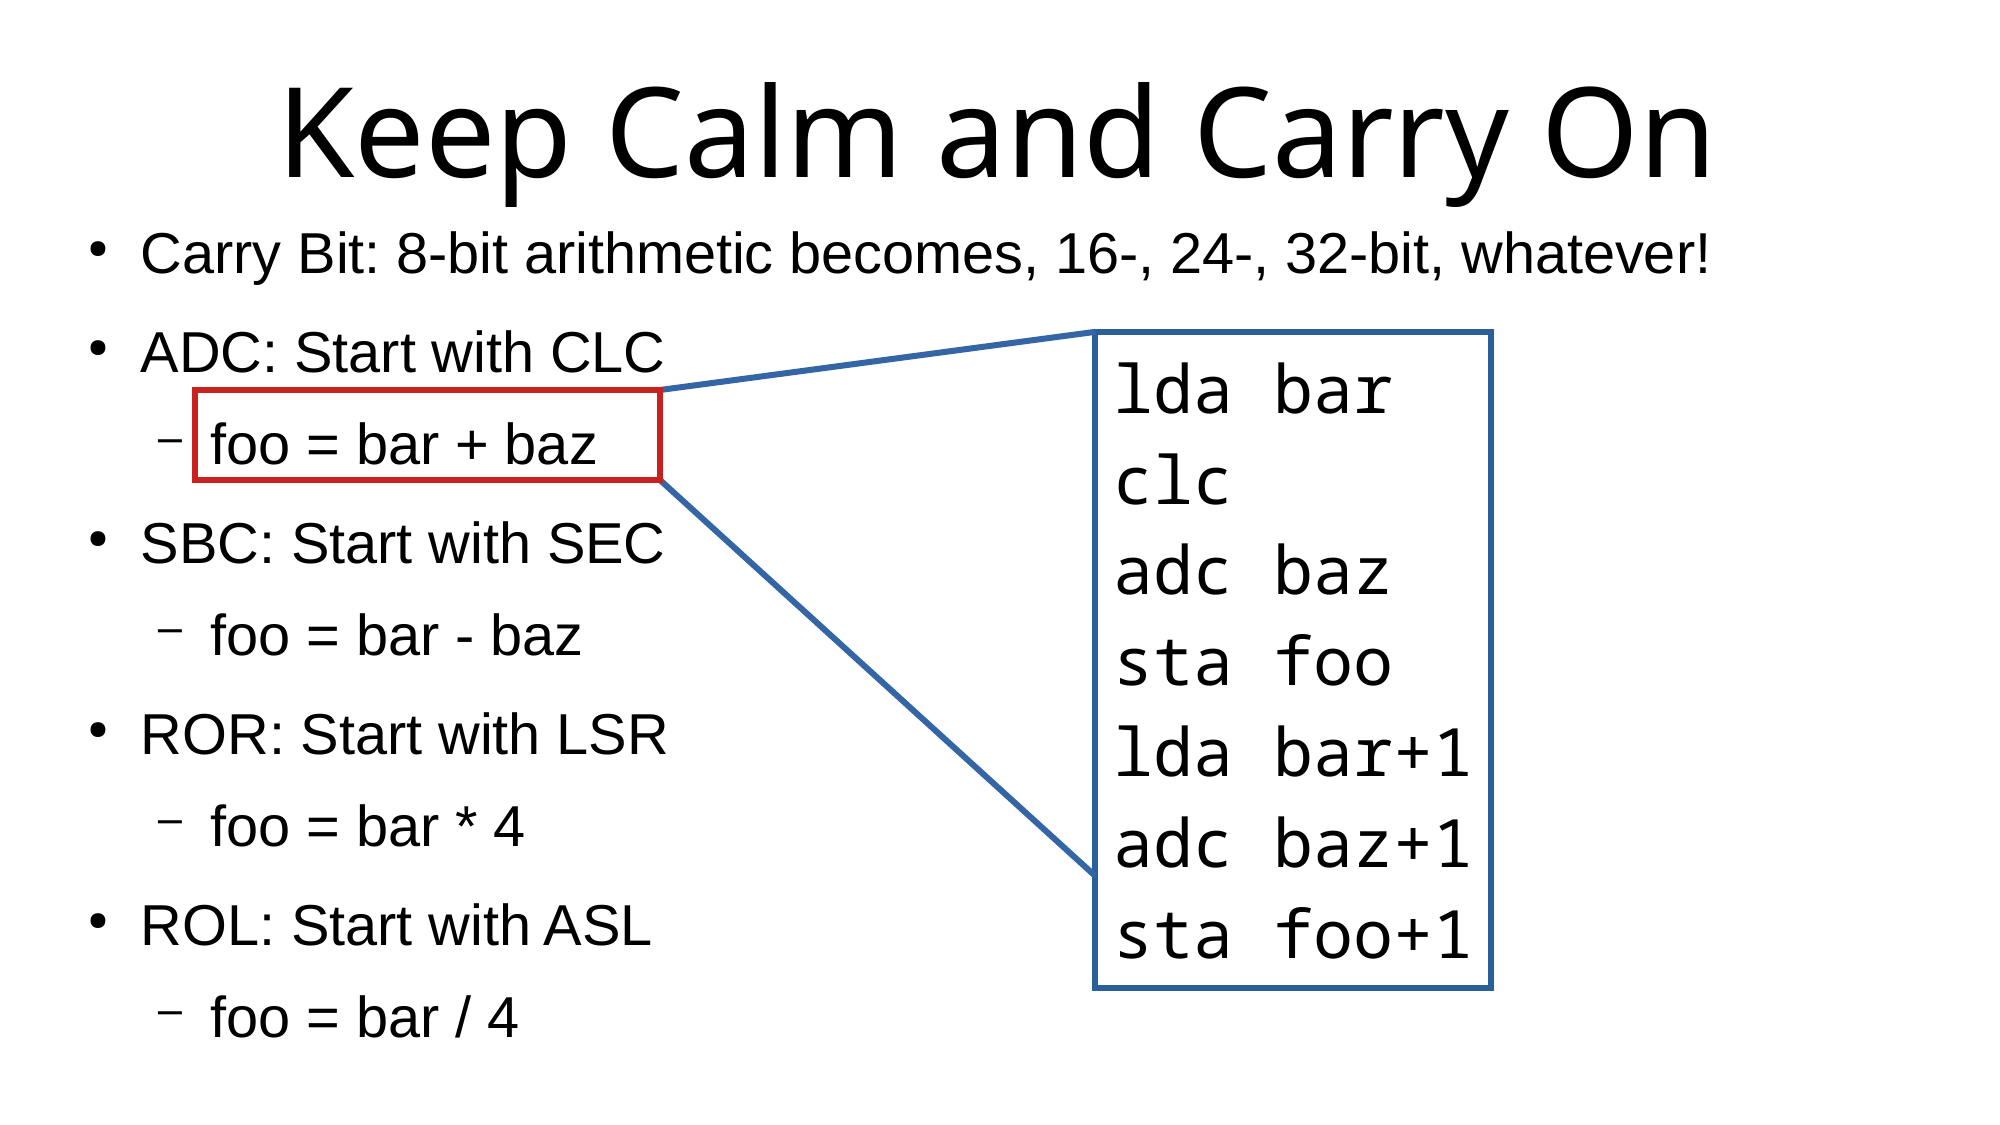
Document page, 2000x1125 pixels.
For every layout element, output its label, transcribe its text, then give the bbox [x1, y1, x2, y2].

text_box lda bar clc adc baz sta foo lda bar+1 adc baz+1 sta foo+1 [1095, 331, 1492, 877]
title Keep Calm and Carry On [30, 59, 1966, 215]
list Carry Bit: 8-bit arithmetic becomes, 16-, 24-, 32-bit, whatever! ADC: Start with CLC foo = bar + baz SBC: Start with SEC foo = bar - baz ROR: Start with LSR foo = bar * 4 ROL: Start with ASL foo = bar / 4 [55, 215, 1963, 1063]
